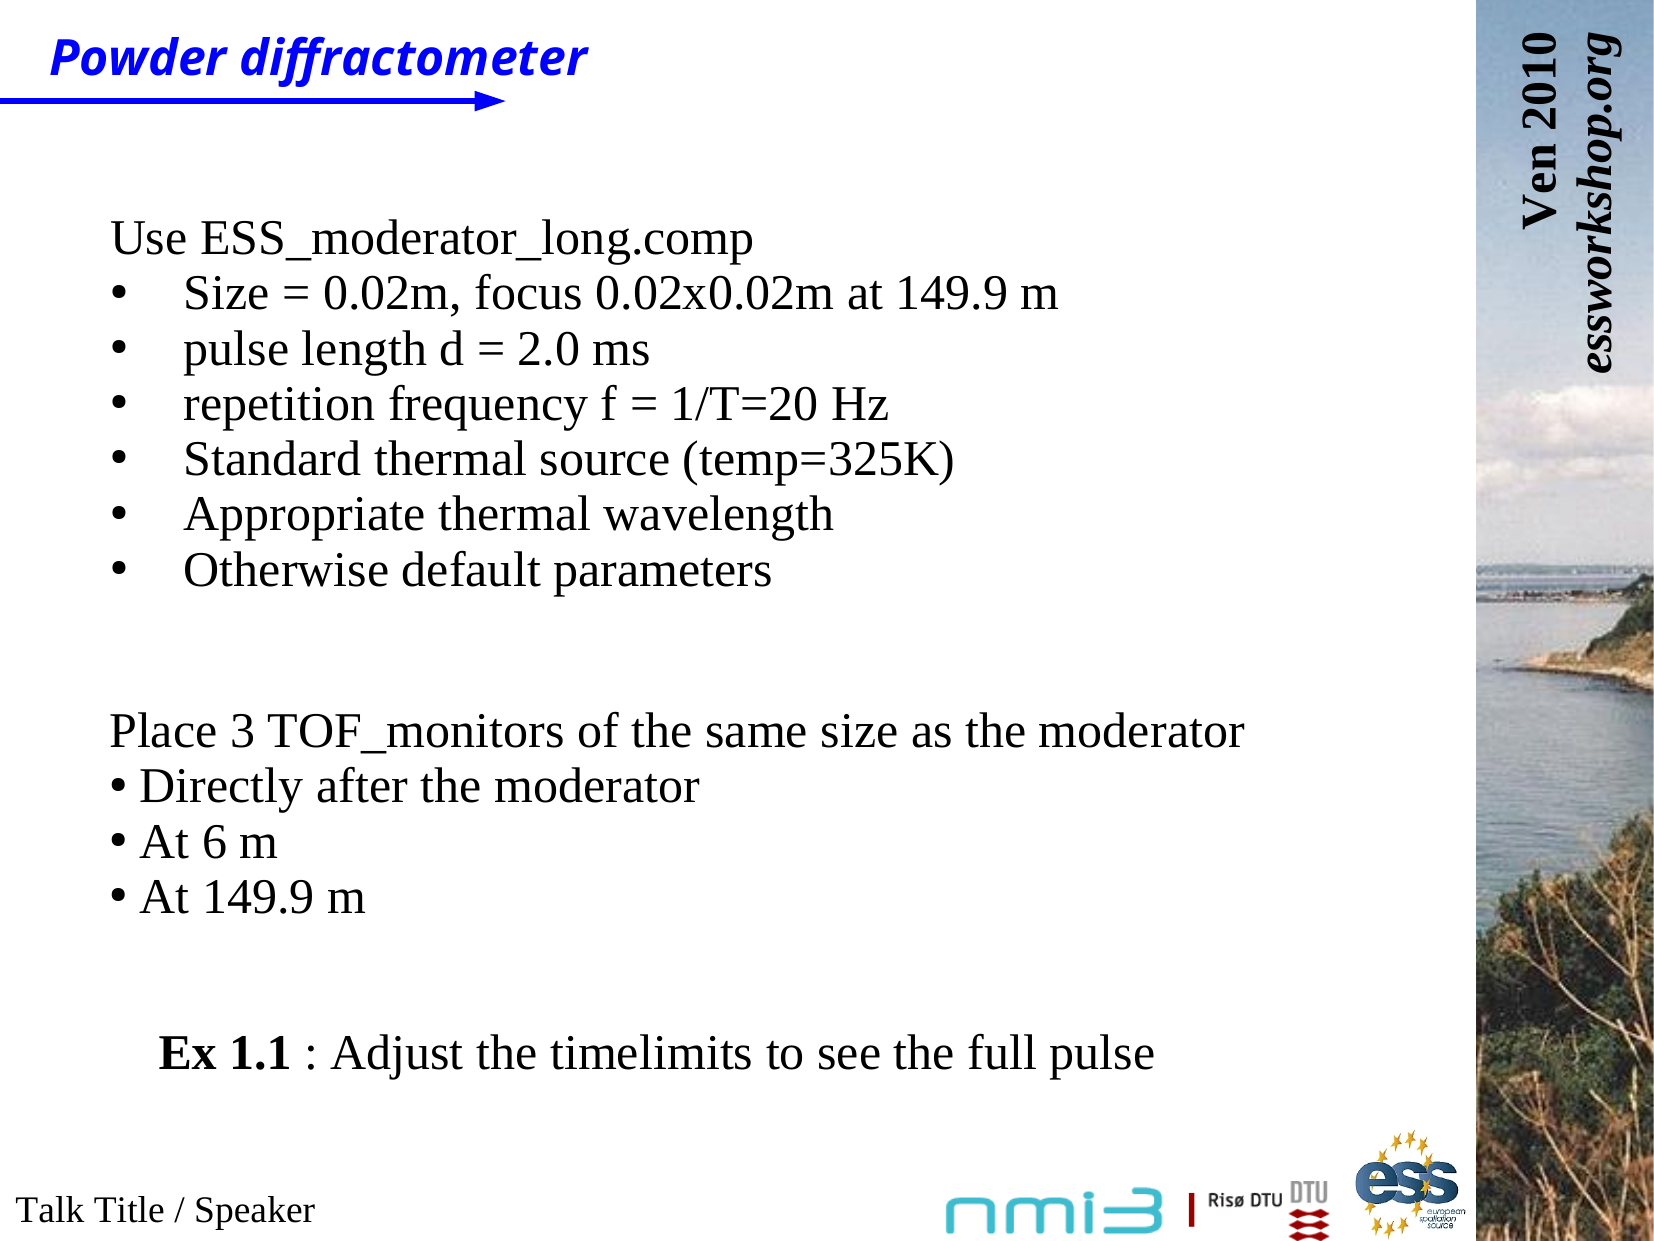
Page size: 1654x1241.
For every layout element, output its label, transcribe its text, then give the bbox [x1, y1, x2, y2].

text_box Use ESS_moderator_long.comp Size = 0.02m, focus 0.02x0.02m at 149.9 m pulse length d = 2.0 ms repetition frequency f = 1/T=20 Hz Standard thermal source (temp=325K) Appropriate thermal wavelength Otherwise default parameters [109, 210, 1061, 597]
picture [1476, 0, 1654, 1241]
picture [1176, 1181, 1338, 1241]
picture [943, 1181, 1166, 1241]
picture [1348, 1121, 1467, 1241]
text_box Ex 1.1 : Adjust the timelimits to see the full pulse [158, 1024, 1157, 1080]
text_box Place 3 TOF_monitors of the same size as the moderator Directly after the moderator At 6 m At 149.9 m [109, 703, 1247, 925]
text_box Powder diffractometer [49, 21, 629, 91]
